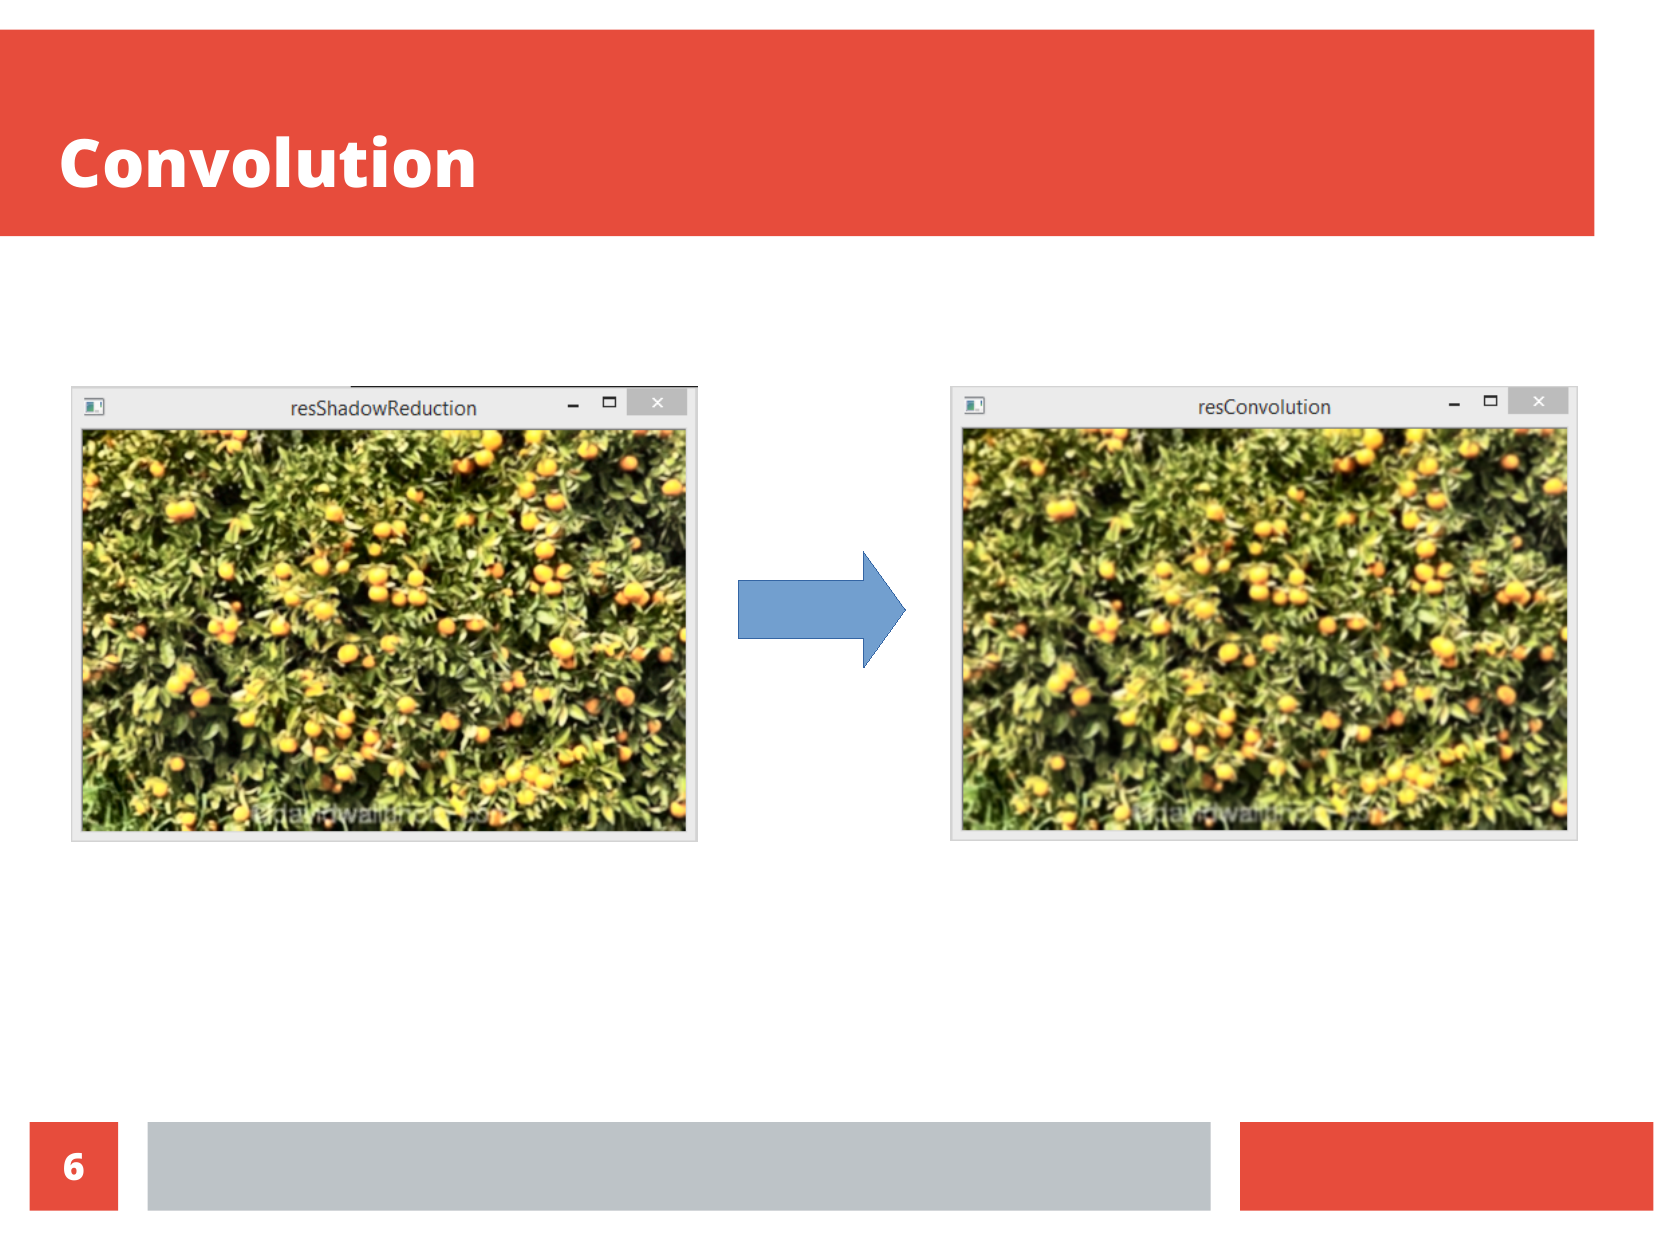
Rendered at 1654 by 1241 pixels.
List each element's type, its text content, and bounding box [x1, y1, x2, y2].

picture [950, 386, 1578, 841]
text_box [738, 551, 906, 668]
picture [71, 386, 698, 842]
title Convolution [59, 59, 1595, 207]
